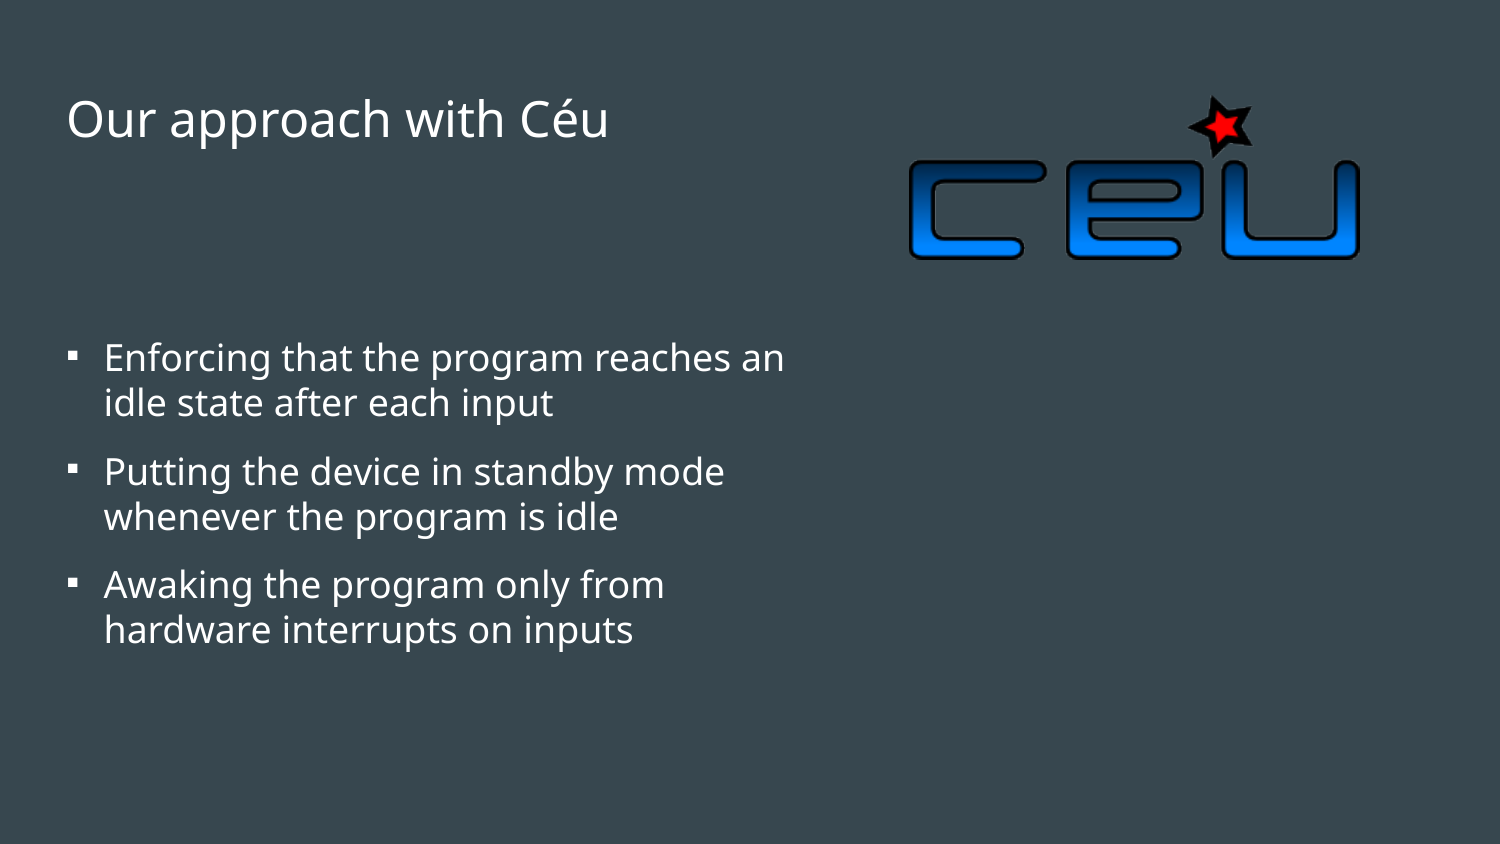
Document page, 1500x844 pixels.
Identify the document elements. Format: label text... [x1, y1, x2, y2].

picture [909, 95, 1360, 260]
list Enforcing that the program reaches an idle state after each input Putting the device in standby mode whenever the program is idle Awaking the program only from hardware interrupts on inputs [53, 318, 827, 686]
title Our approach with Céu [51, 72, 1449, 167]
